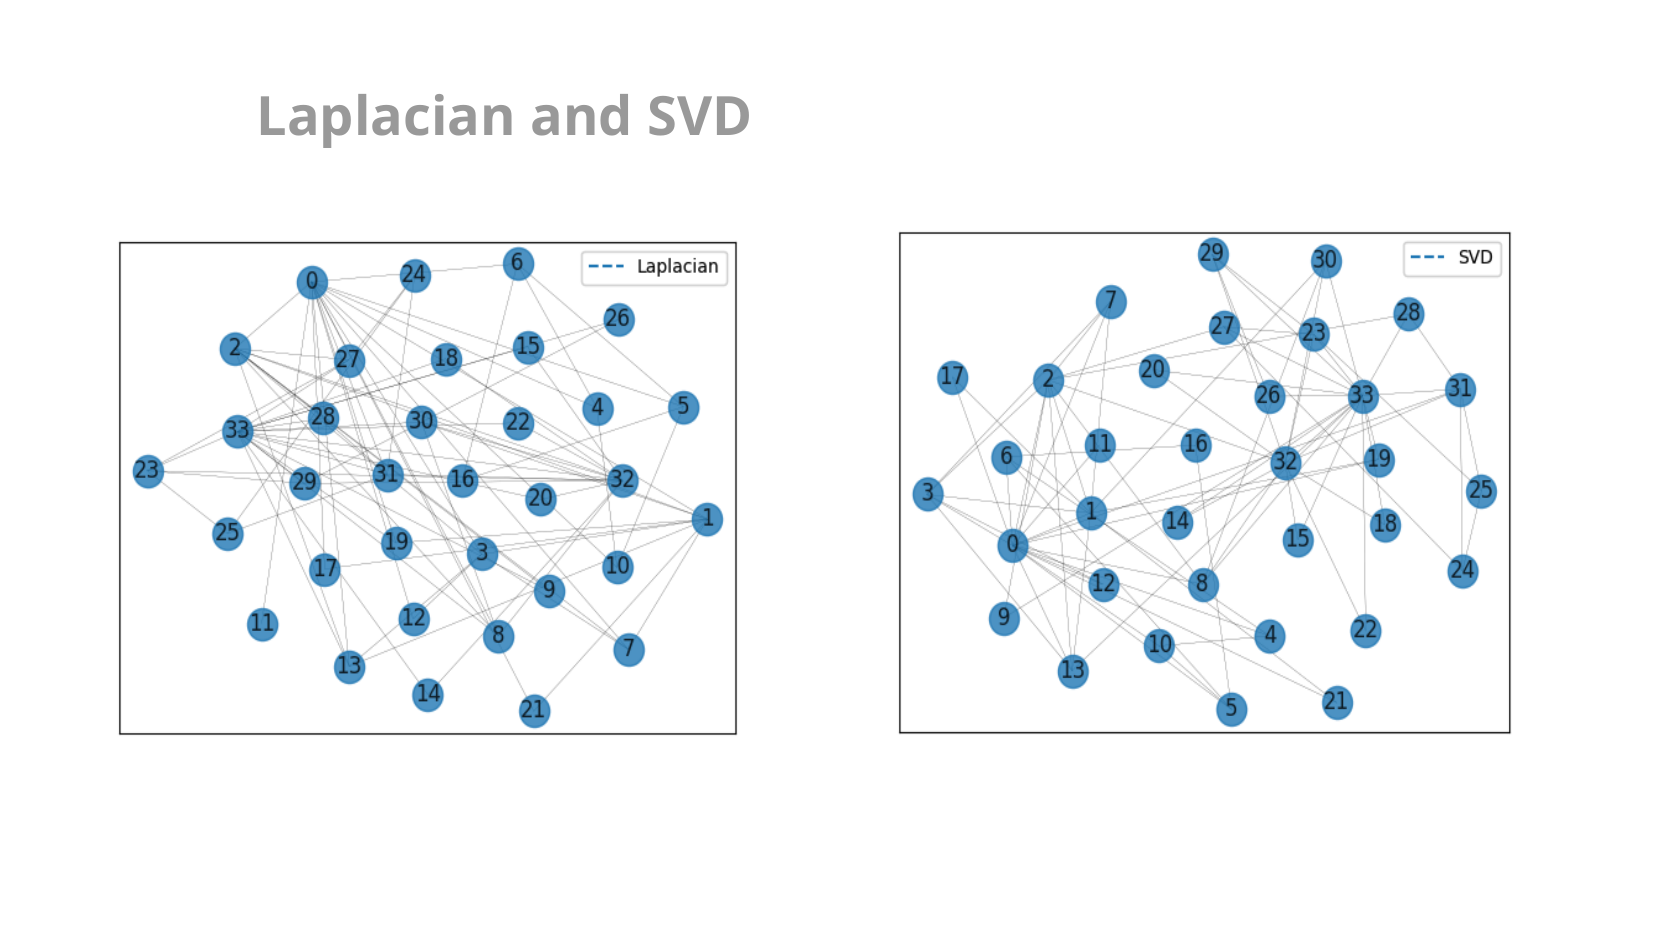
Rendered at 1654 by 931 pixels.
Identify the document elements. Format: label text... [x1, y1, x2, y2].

picture [20, 154, 1588, 804]
title Laplacian and SVD [82, 37, 1571, 165]
